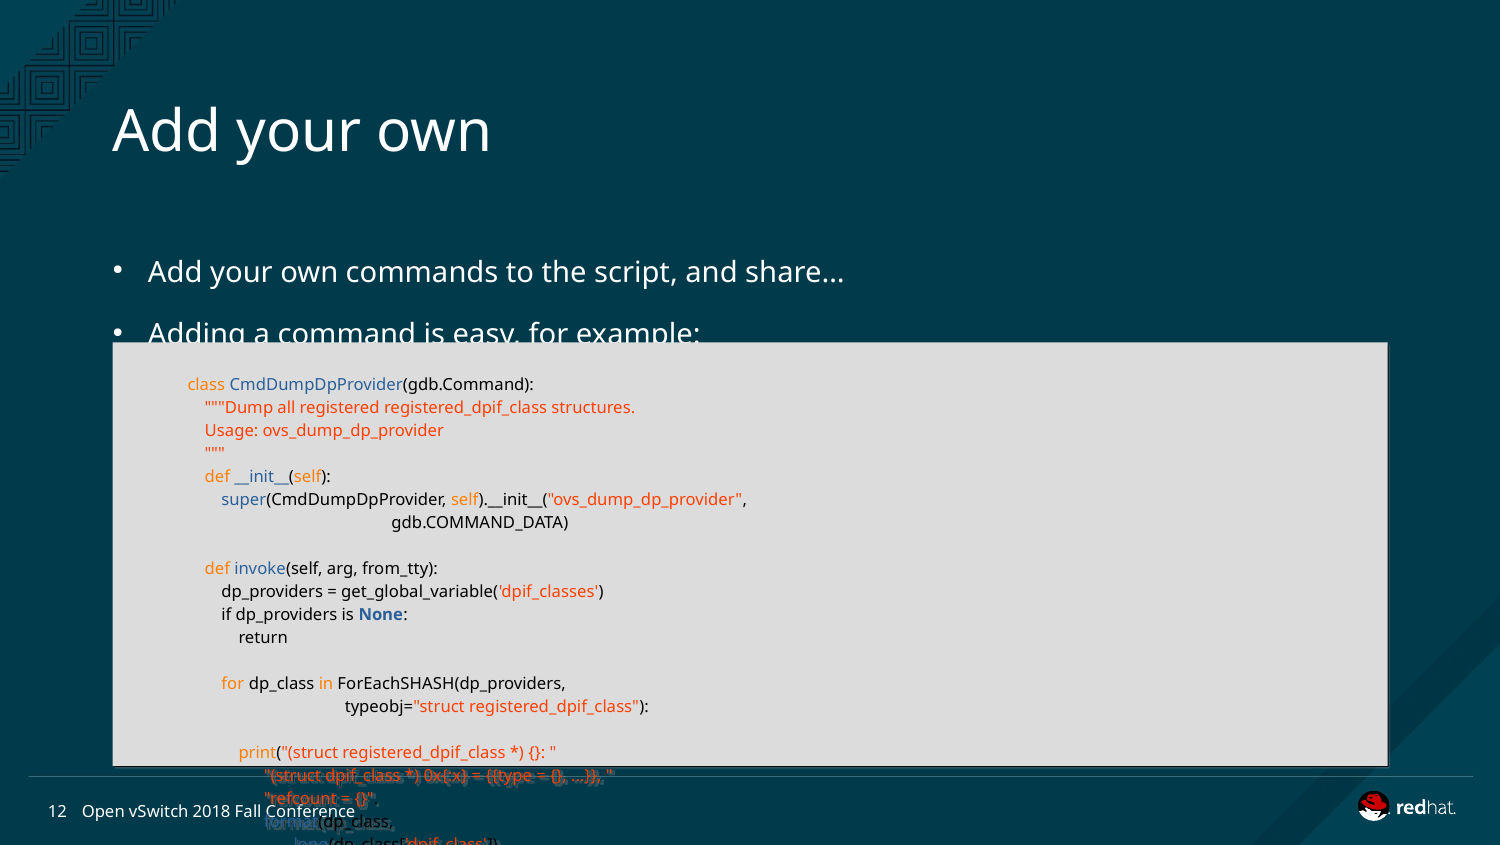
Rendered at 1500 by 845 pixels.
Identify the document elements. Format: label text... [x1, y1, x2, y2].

title Add your own [112, 0, 1388, 169]
text_box Add your own commands to the script, and share… Adding a command is easy, for example: [112, 250, 1388, 342]
picture [599, 772, 610, 776]
text_box class CmdDumpDpProvider(gdb.Command): """Dump all registered registered_dpif_class structures. Usage: ovs_dump_dp_provider """ def __init__(self): super(CmdDumpDpProvider, self).__init__("ovs_dump_dp_provider", gdb.COMMAND_DATA) def invoke(self, arg, from_tty): dp_providers = get_global_variable('dpif_classes') if dp_providers is None: return for dp_class in ForEachSHASH(dp_providers, typeobj="struct registered_dpif_class"): print("(struct registered_dpif_class *) {}: " "(struct dpif_class *) 0x{:x} = {{type = {}, ...}}, " "refcount = {}". format(dp_class, long(dp_class['dpif_class']), dp_class['dpif_class']['type'].string(), dp_class['refcount'])) [112, 342, 1388, 766]
picture [99, 38, 103, 49]
